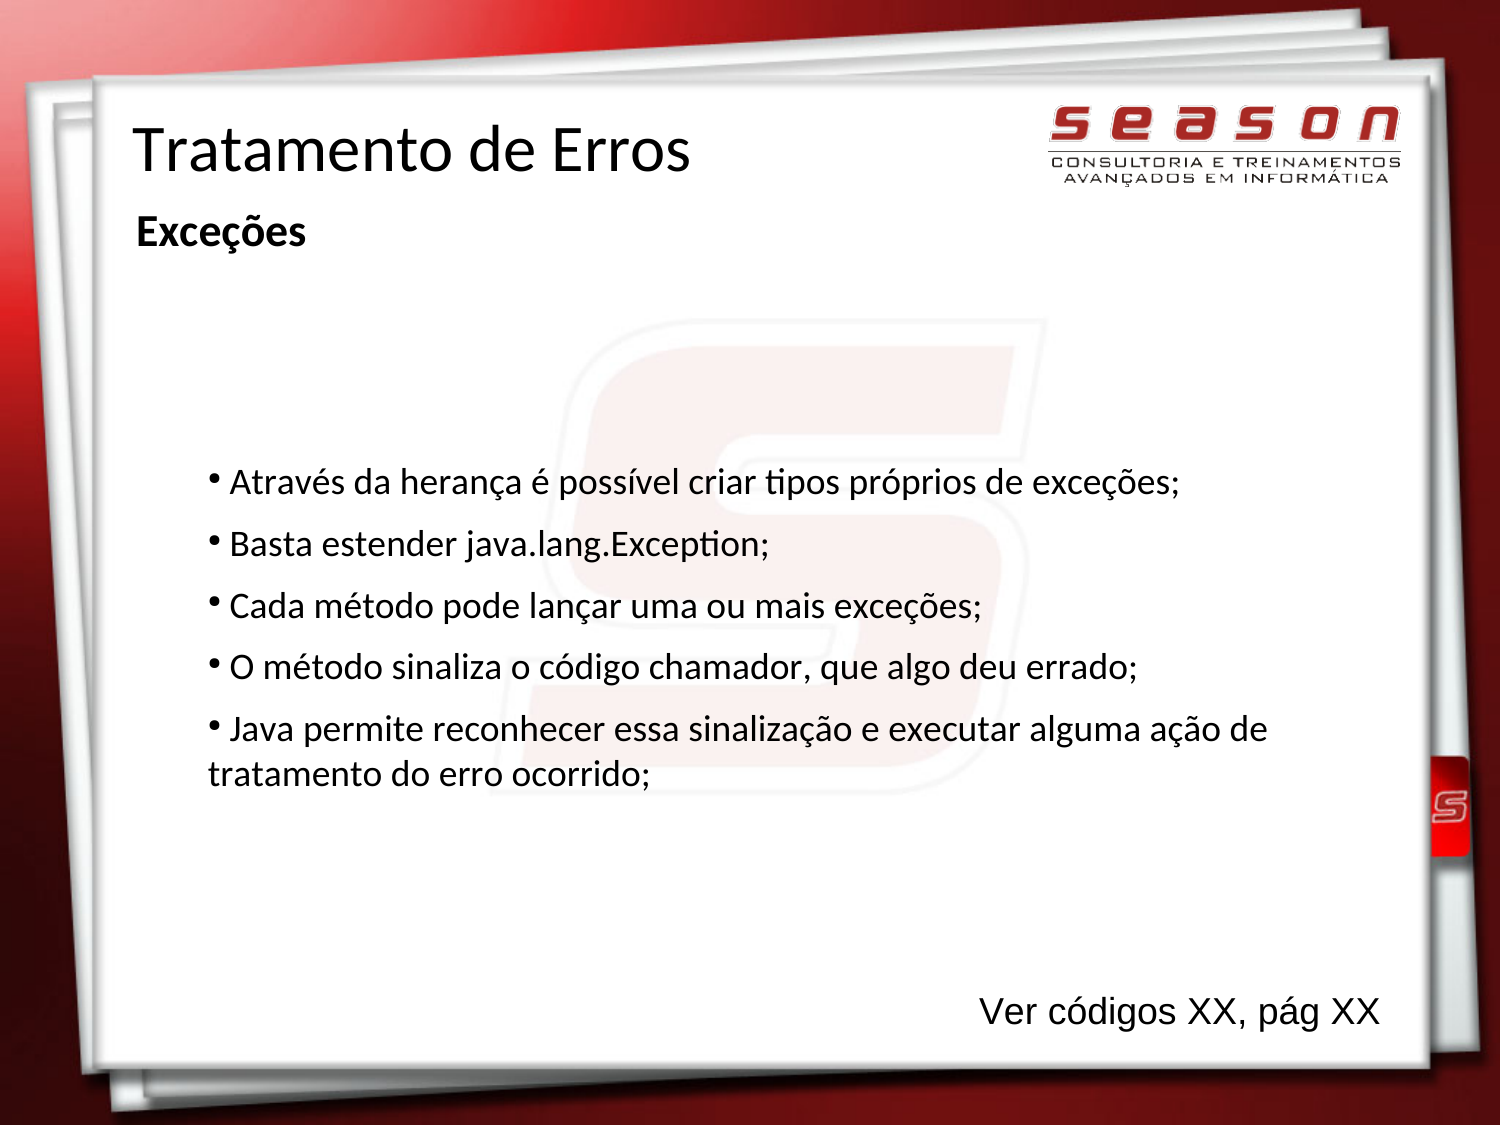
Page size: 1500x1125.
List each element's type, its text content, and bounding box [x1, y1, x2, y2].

title Tratamento de Erros [118, 33, 1394, 257]
picture [0, 0, 1500, 1125]
text_box Ver códigos XX, pág XX [708, 979, 1396, 1040]
text_box Exceções [119, 200, 1240, 256]
text_box Através da herança é possível criar tipos próprios de exceções; Basta estender java.lang.Exception; Cada método pode lançar uma ou mais exceções; O método sinaliza o código chamador, que algo deu errado; Java permite reconhecer essa sinalização e executar alguma ação de tratamento do erro ocorrido; [207, 357, 1328, 894]
